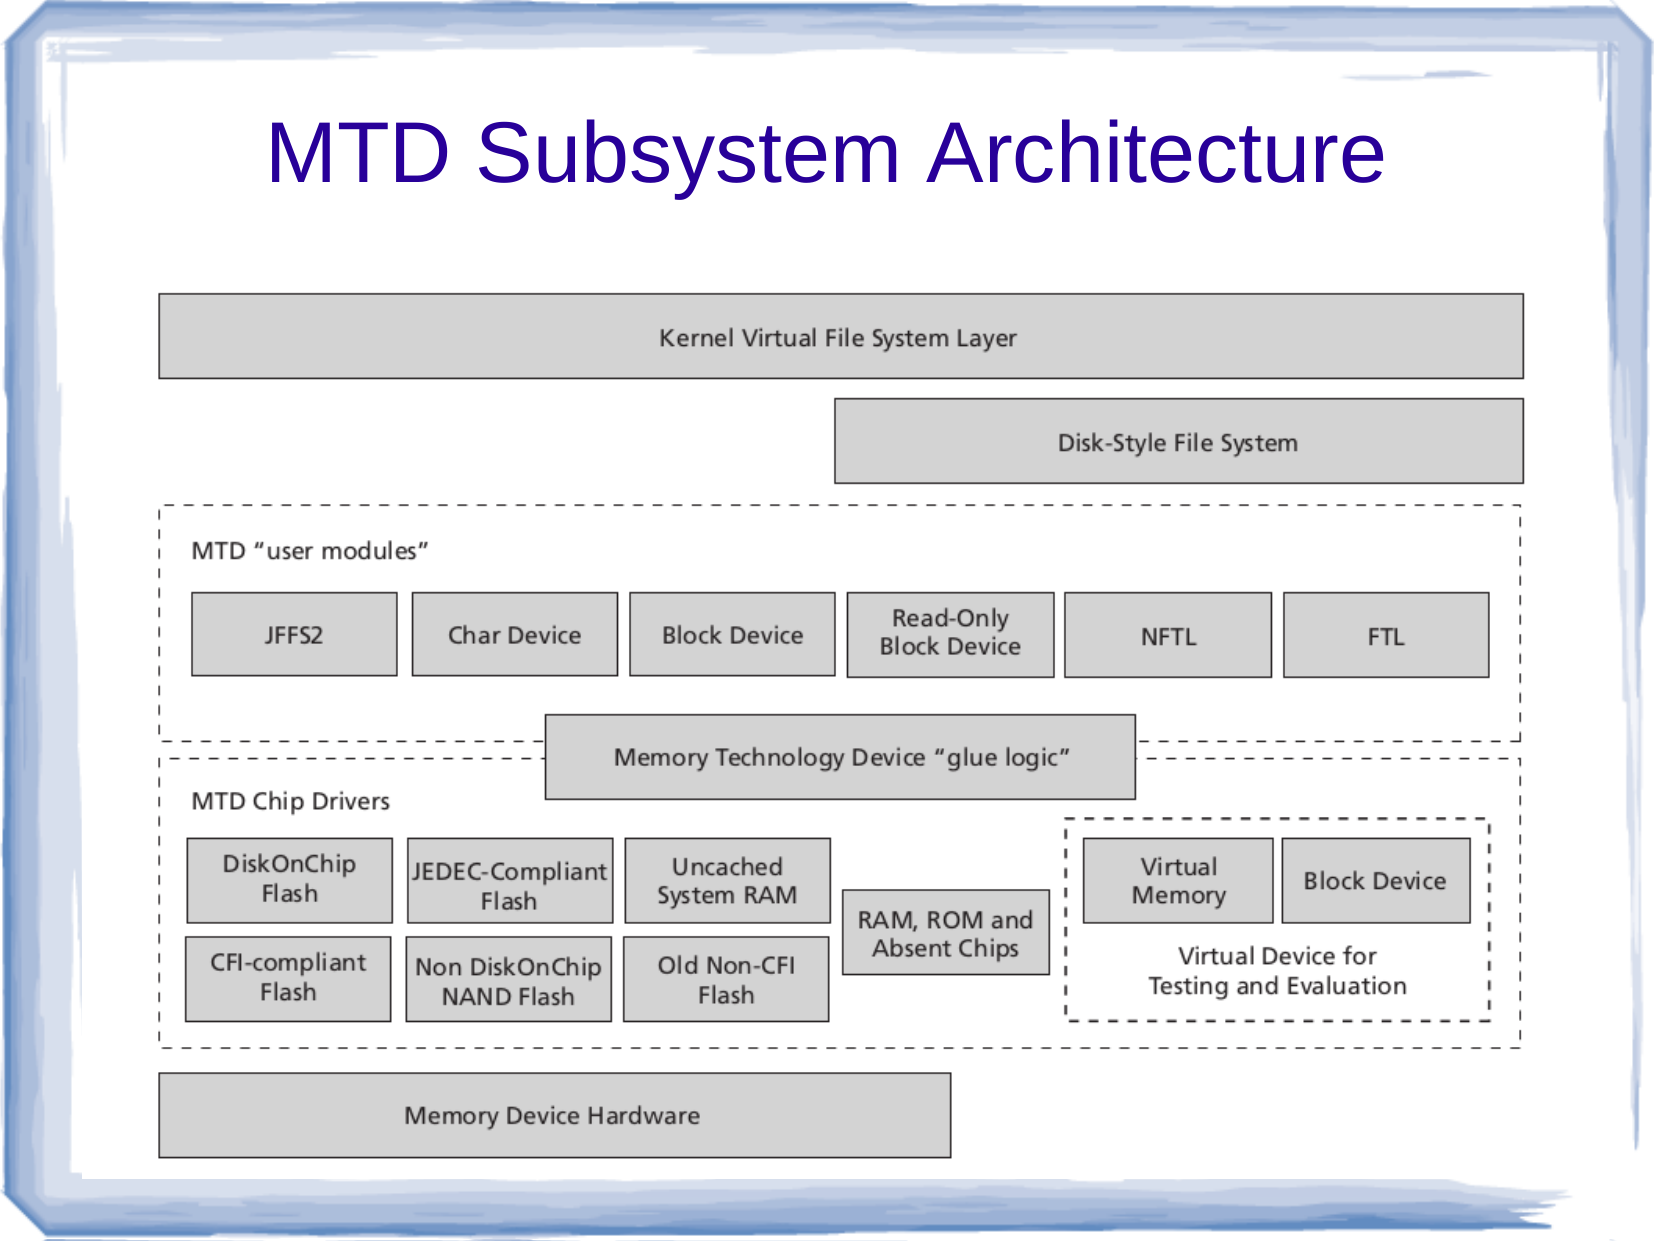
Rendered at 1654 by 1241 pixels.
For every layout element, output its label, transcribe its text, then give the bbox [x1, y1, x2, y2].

title MTD Subsystem Architecture [82, 49, 1571, 257]
picture [0, 0, 1654, 1241]
